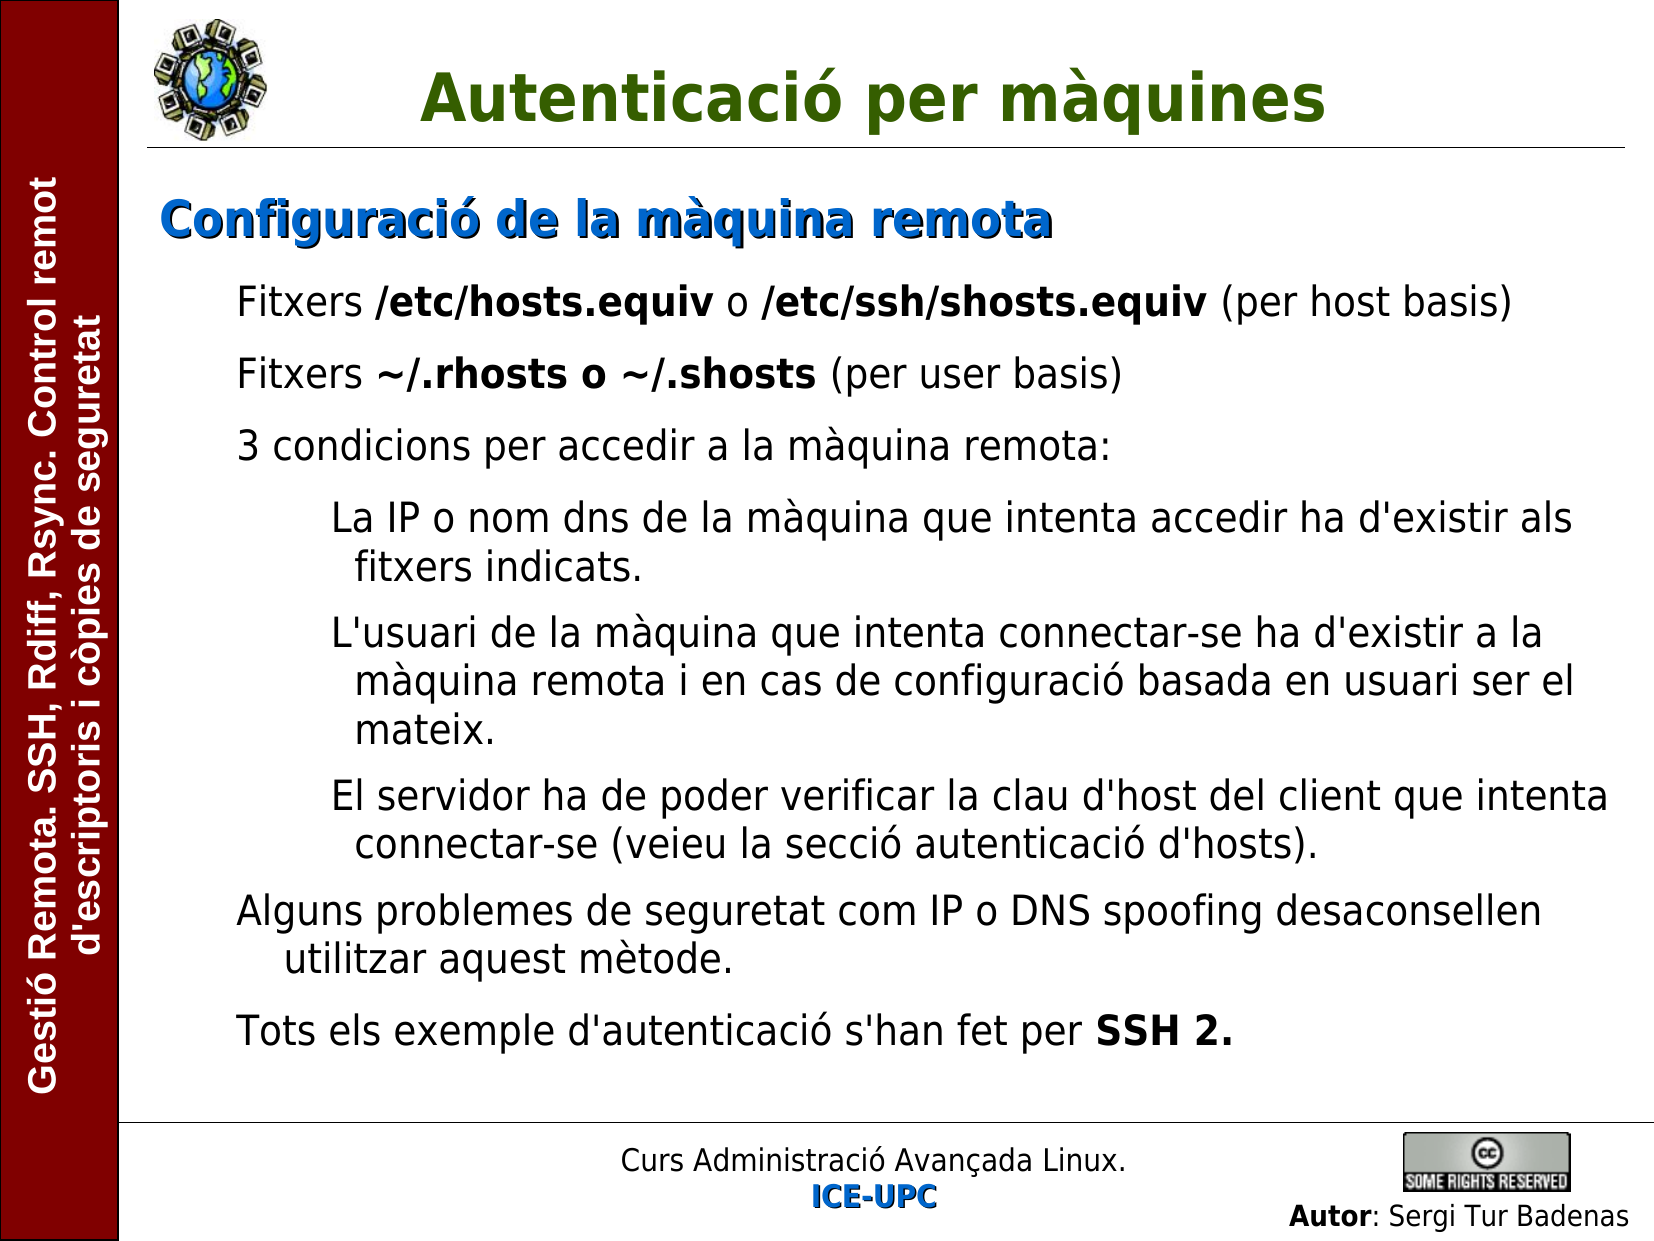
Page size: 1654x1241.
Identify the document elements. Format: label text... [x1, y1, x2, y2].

list Configuració de la màquina remota Fitxers /etc/hosts.equiv o /etc/ssh/shosts.equiv (per host basis) Fitxers ~/.rhosts o ~/.shosts (per user basis) 3 condicions per accedir a la màquina remota: La IP o nom dns de la màquina que intenta accedir ha d'existir als fitxers indicats. L'usuari de la màquina que intenta connectar-se ha d'existir a la màquina remota i en cas de configuració basada en usuari ser el mateix. El servidor ha de poder verificar la clau d'host del client que intenta connectar-se (veieu la secció autenticació d'hosts). Alguns problemes de seguretat com IP o DNS spoofing desaconsellen utilitzar aquest mètode. Tots els exemple d'autenticació s'han fet per SSH 2. [141, 189, 1630, 1056]
picture [154, 19, 268, 49]
picture [1403, 1132, 1571, 1192]
title Autenticació per màquines [129, 49, 1619, 148]
